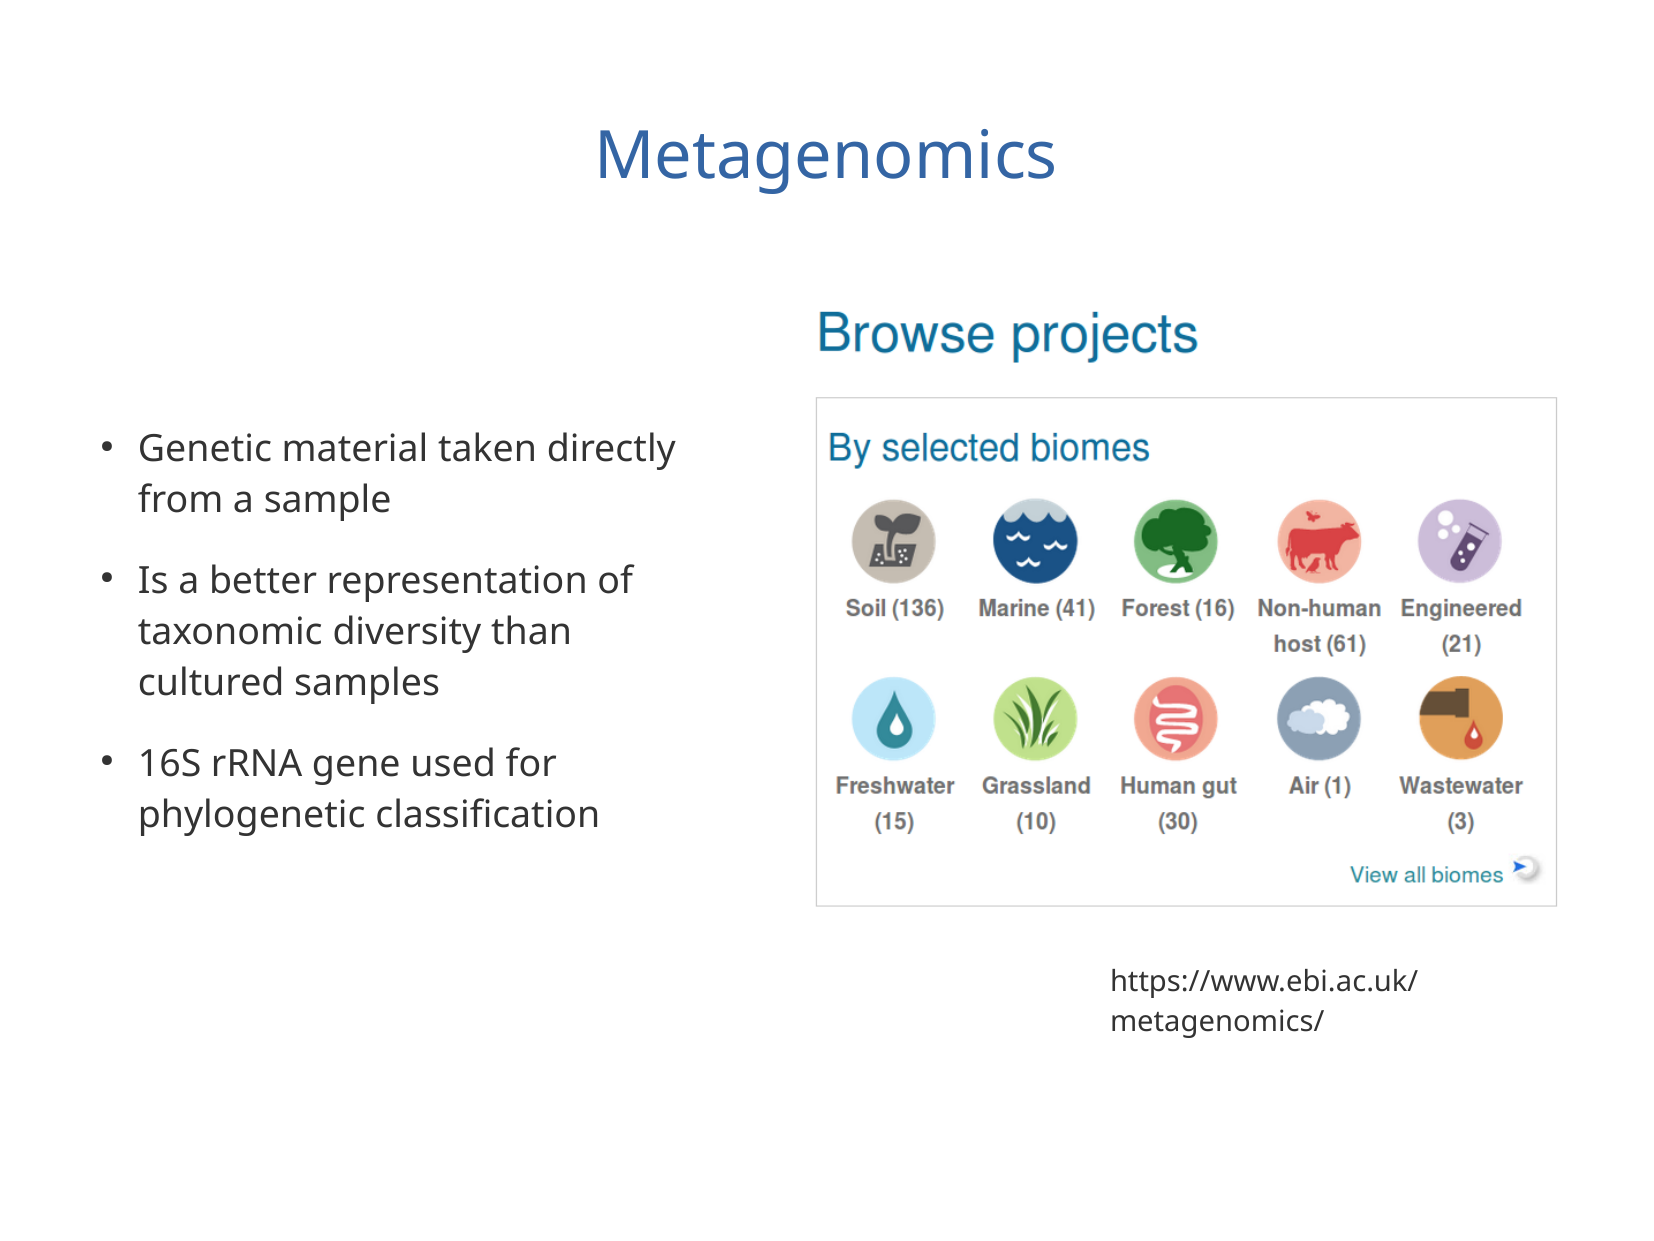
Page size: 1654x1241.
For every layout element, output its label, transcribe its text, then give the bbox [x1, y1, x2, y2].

title Metagenomics [82, 49, 1571, 257]
picture [809, 290, 1571, 924]
list https://www.ebi.ac.uk/metagenomics/ [1110, 960, 1621, 1171]
list Genetic material taken directly from a sample Is a better representation of taxonomic diversity than cultured samples 16S rRNA gene used for phylogenetic classification [82, 290, 721, 1010]
